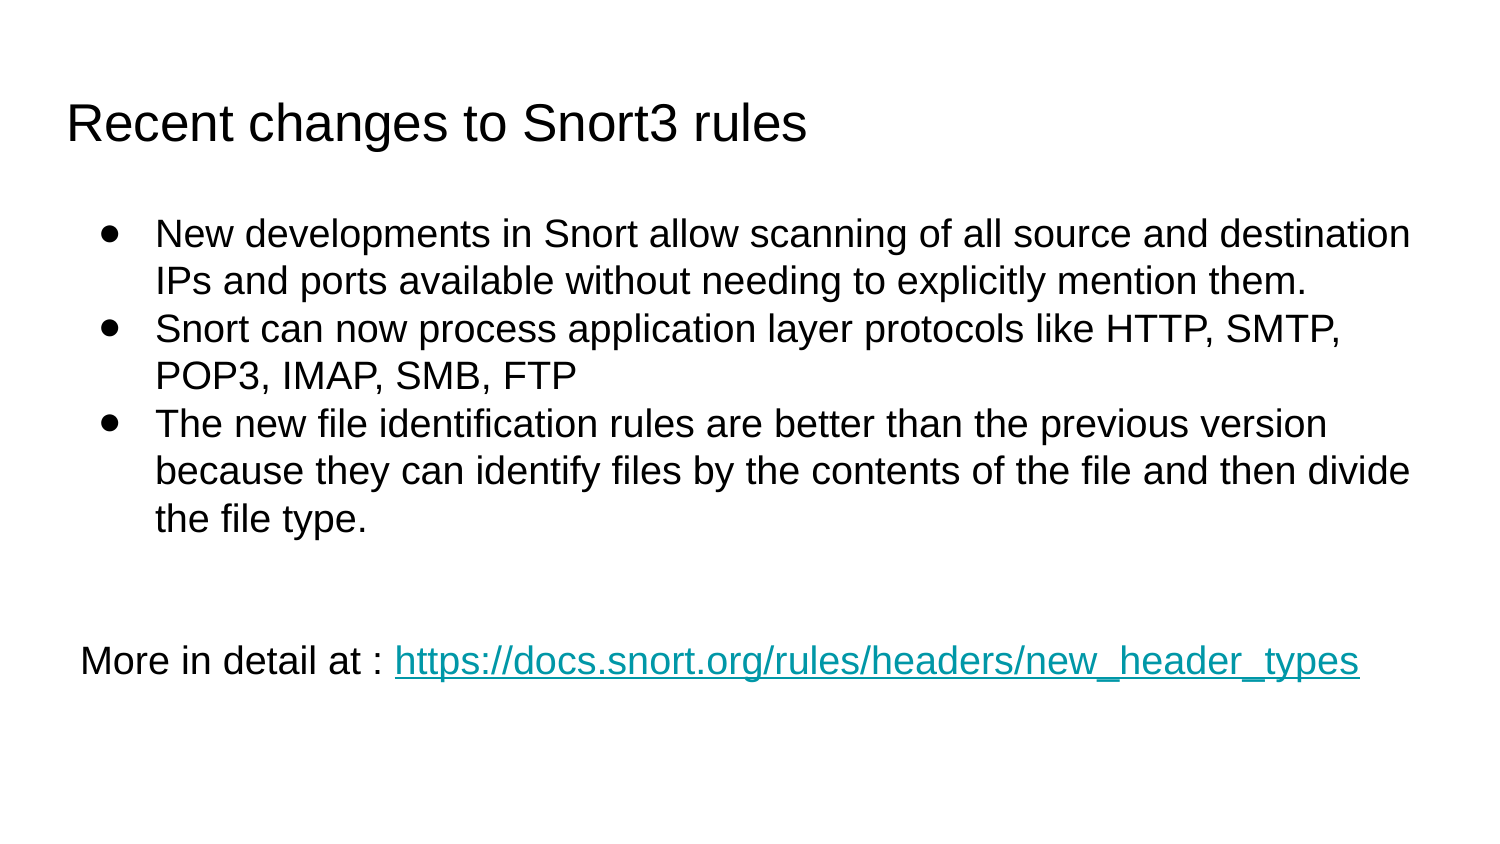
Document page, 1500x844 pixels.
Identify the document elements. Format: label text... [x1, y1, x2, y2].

title Recent changes to Snort3 rules [51, 72, 1449, 167]
text_box New developments in Snort allow scanning of all source and destination IPs and ports available without needing to explicitly mention them. Snort can now process application layer protocols like HTTP, SMTP, POP3, IMAP, SMB, FTP The new file identification rules are better than the previous version because they can identify files by the contents of the file and then divide the file type. More in detail at : https://docs.snort.org/rules/headers/new_header_types [65, 192, 1449, 748]
